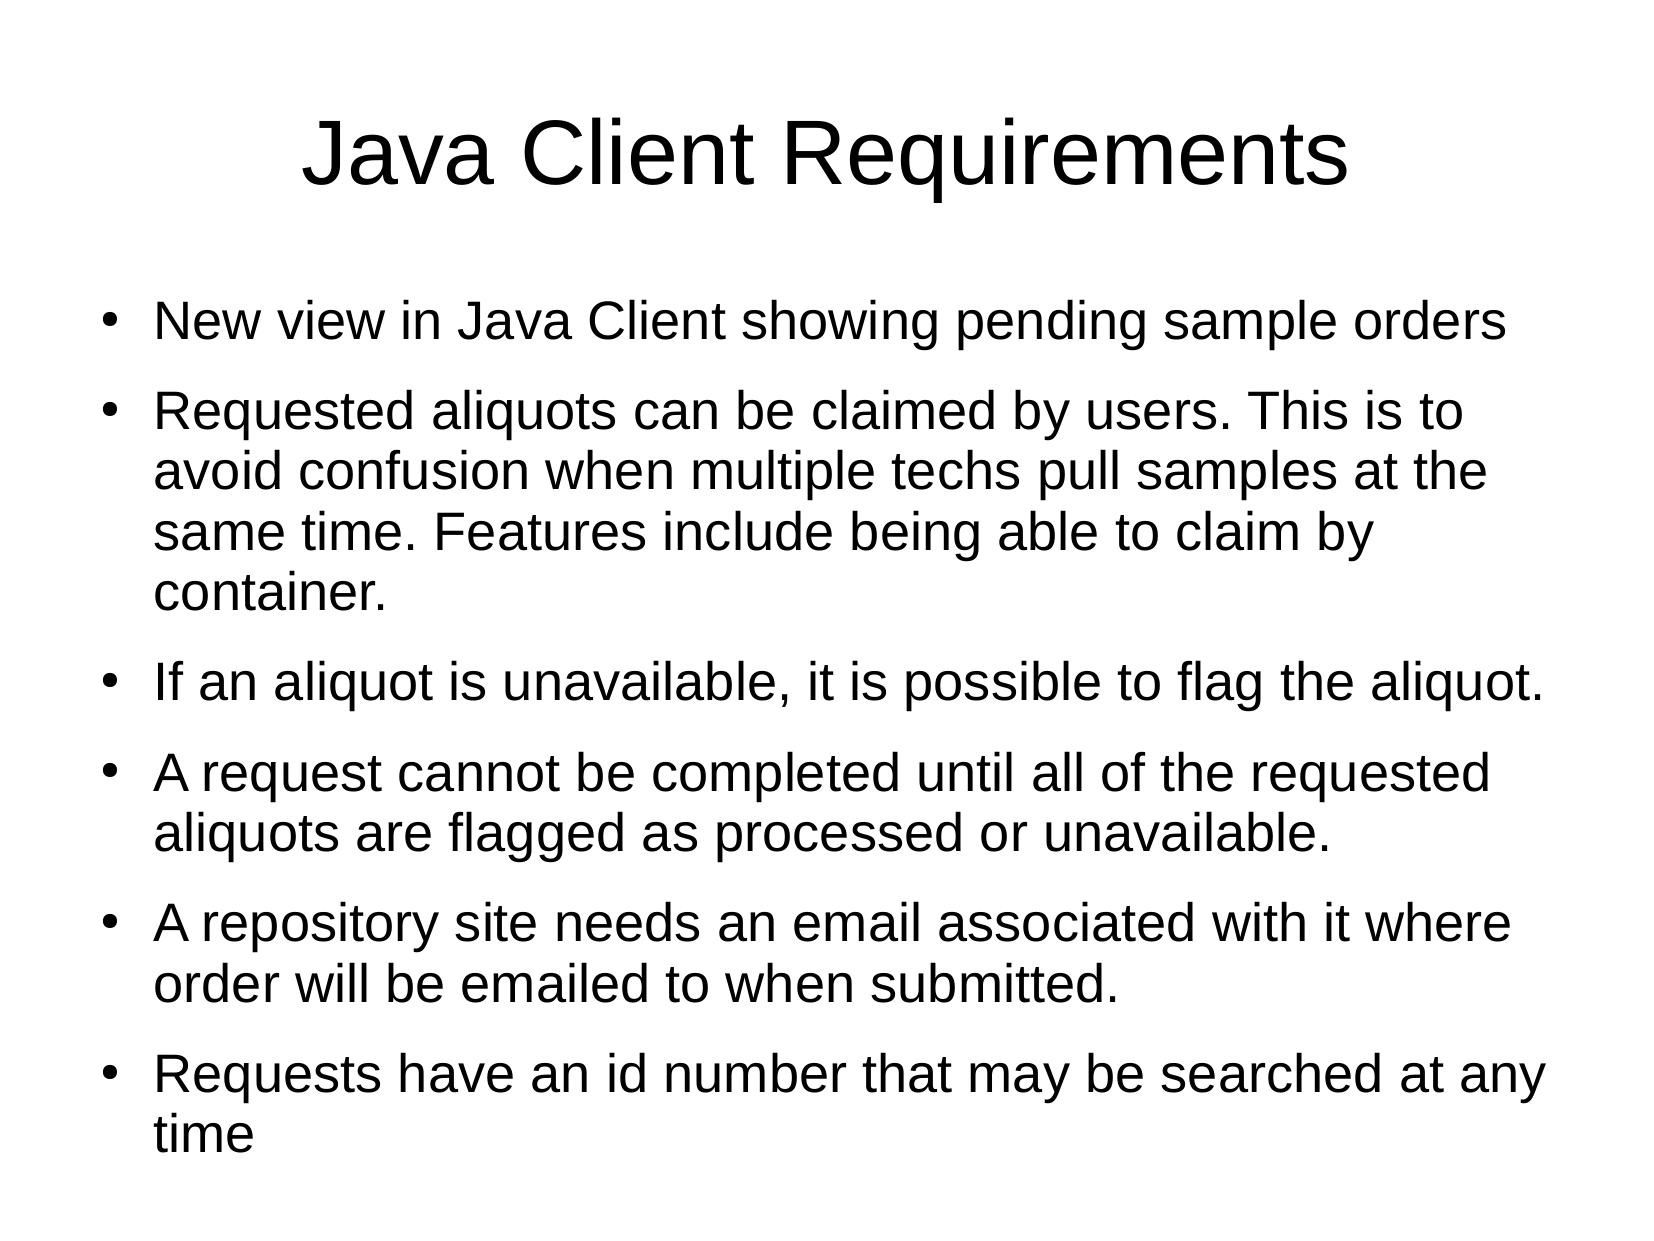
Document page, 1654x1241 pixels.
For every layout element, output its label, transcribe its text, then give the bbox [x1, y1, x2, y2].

title Java Client Requirements [82, 56, 1571, 250]
list New view in Java Client showing pending sample orders Requested aliquots can be claimed by users. This is to avoid confusion when multiple techs pull samples at the same time. Features include being able to claim by container. If an aliquot is unavailable, it is possible to flag the aliquot. A request cannot be completed until all of the requested aliquots are flagged as processed or unavailable. A repository site needs an email associated with it where order will be emailed to when submitted. Requests have an id number that may be searched at any time [82, 290, 1571, 1109]
